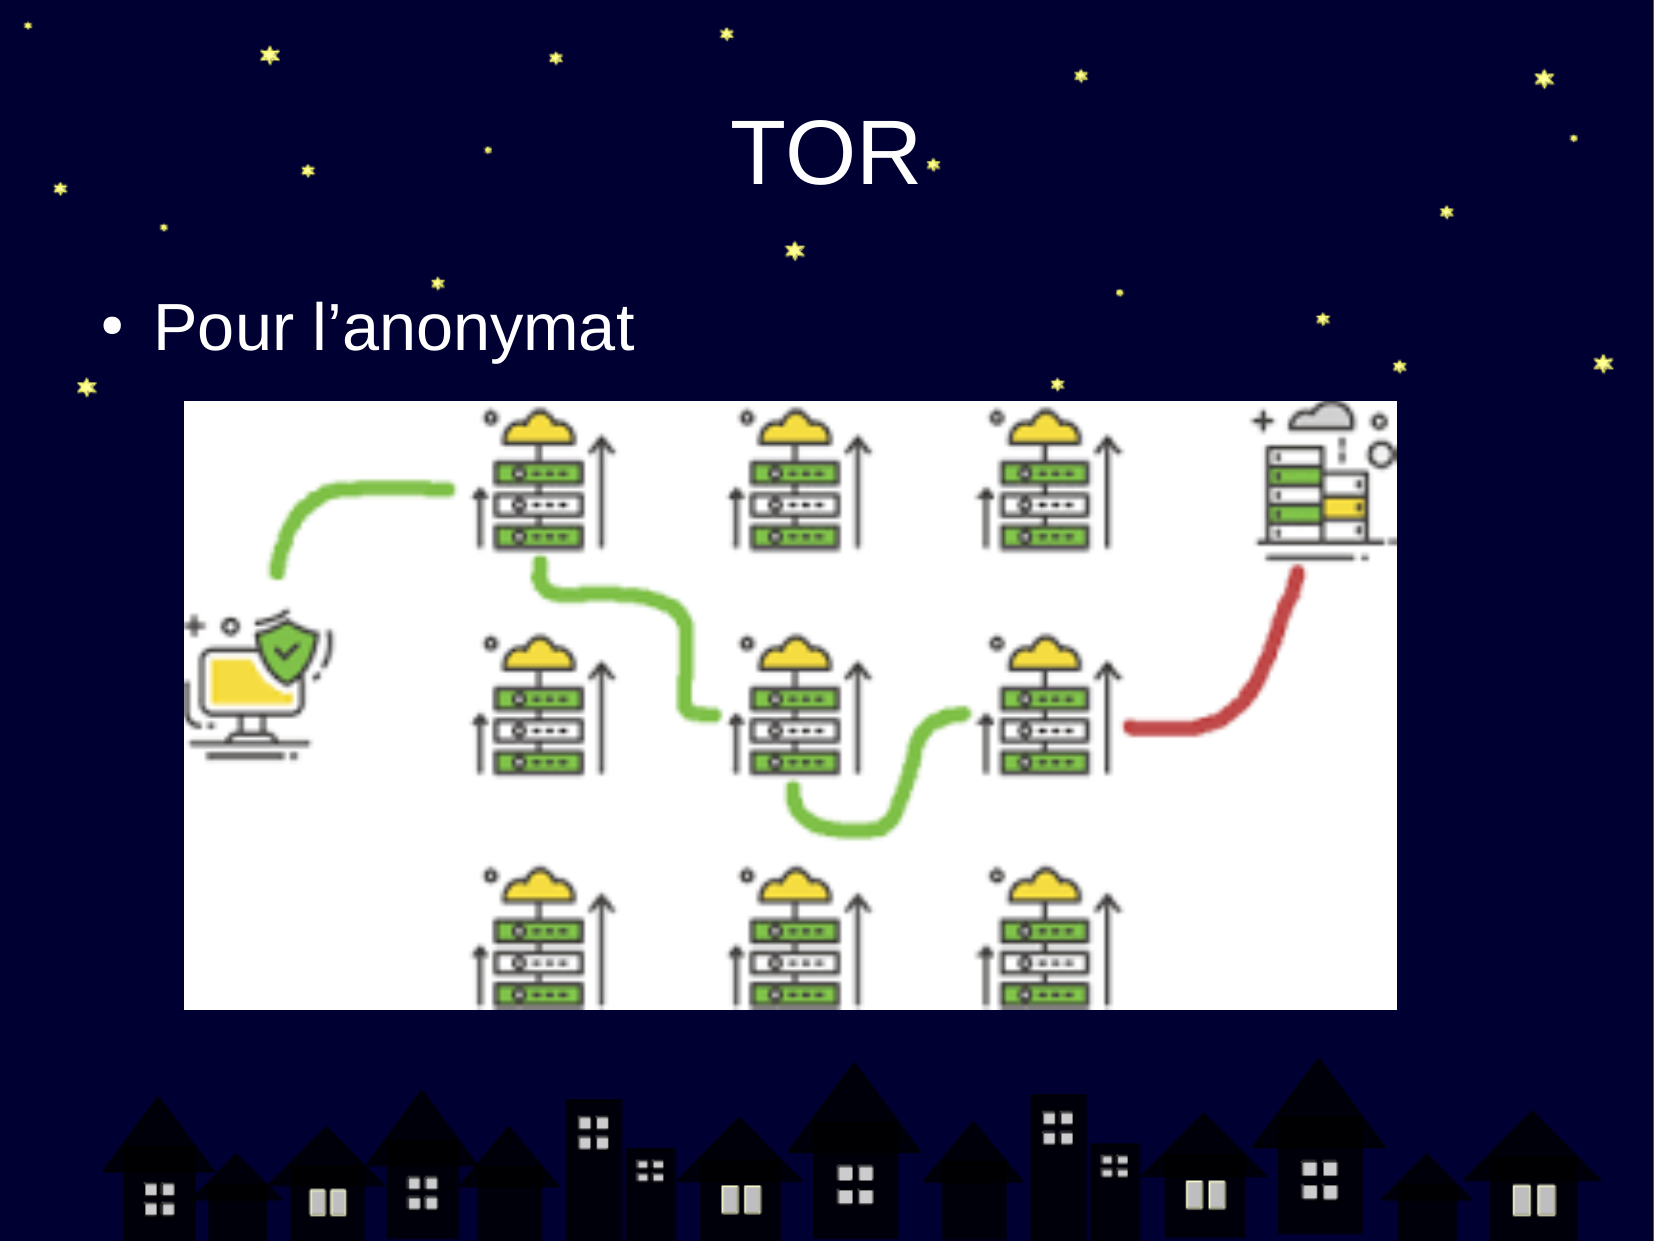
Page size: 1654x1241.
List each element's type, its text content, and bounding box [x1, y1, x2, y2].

list Pour l’anonymat [82, 290, 1571, 1010]
title TOR [82, 49, 1571, 257]
picture [0, 0, 1654, 1241]
